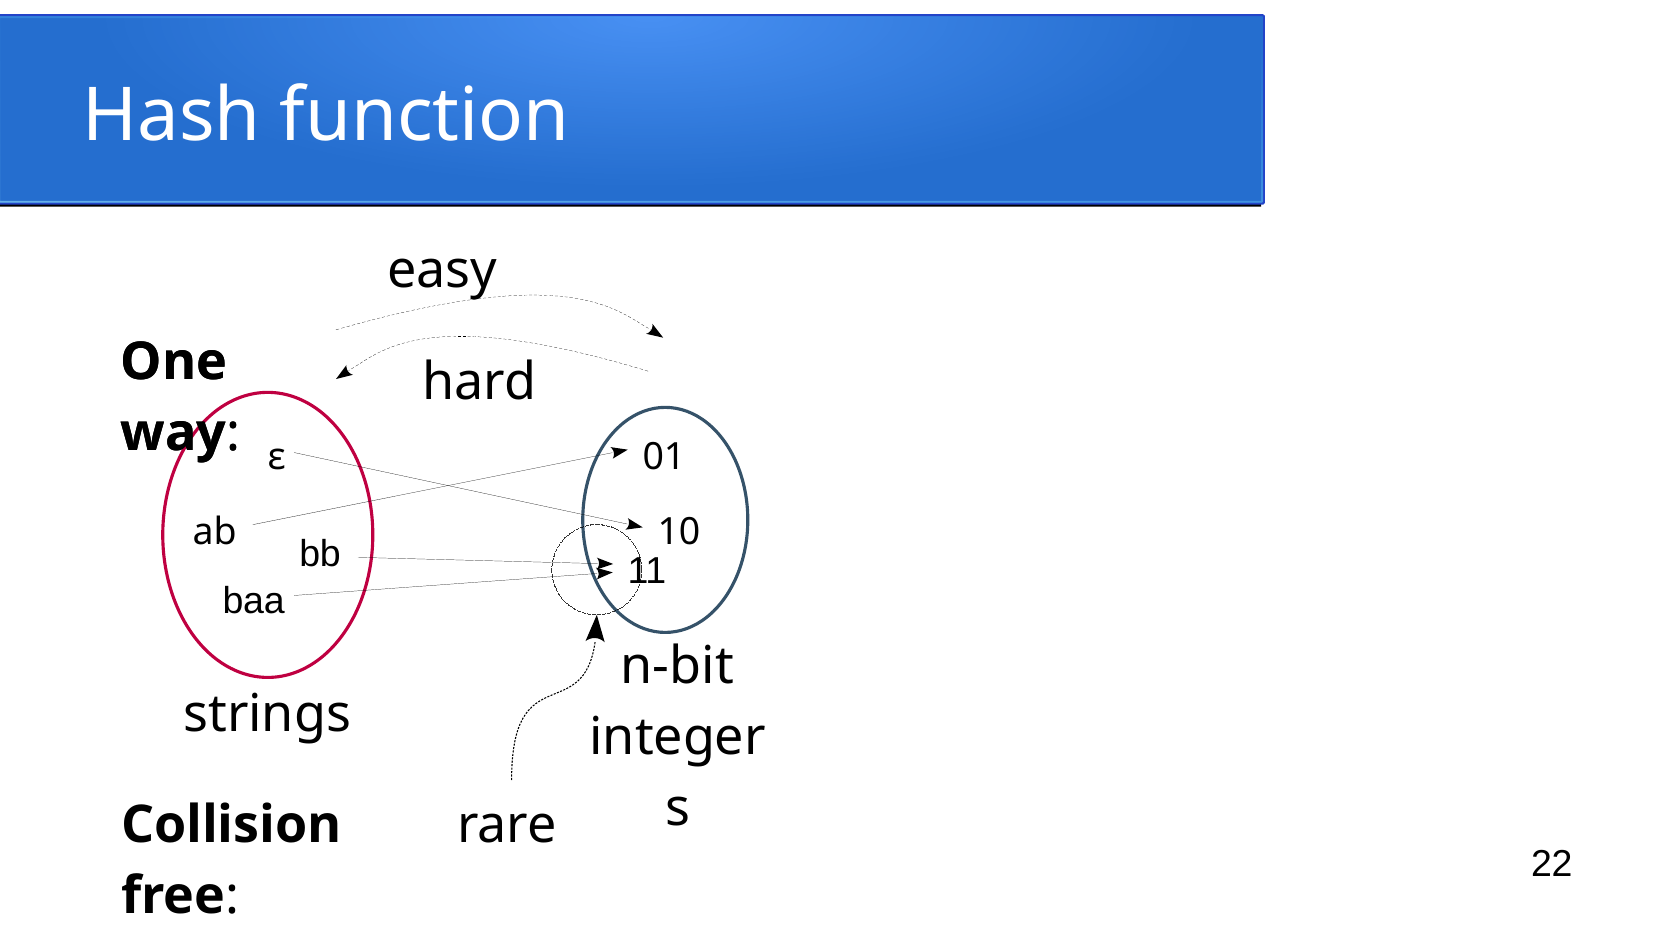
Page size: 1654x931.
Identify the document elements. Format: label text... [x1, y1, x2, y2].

text_box 11 [612, 542, 688, 600]
text_box One way: [105, 316, 361, 394]
text_box Collision free: [106, 780, 429, 858]
text_box ε [252, 422, 313, 483]
text_box bb [284, 525, 358, 586]
text_box strings [168, 668, 371, 780]
text_box 01 [627, 422, 703, 483]
text_box easy [372, 224, 526, 302]
text_box n-bit integers [565, 620, 791, 761]
text_box baa [207, 572, 313, 633]
title Hash function [82, 35, 1235, 189]
text_box rare [429, 780, 595, 858]
text_box ab [177, 497, 283, 558]
text_box 10 [642, 497, 718, 558]
text_box hard [407, 336, 553, 414]
